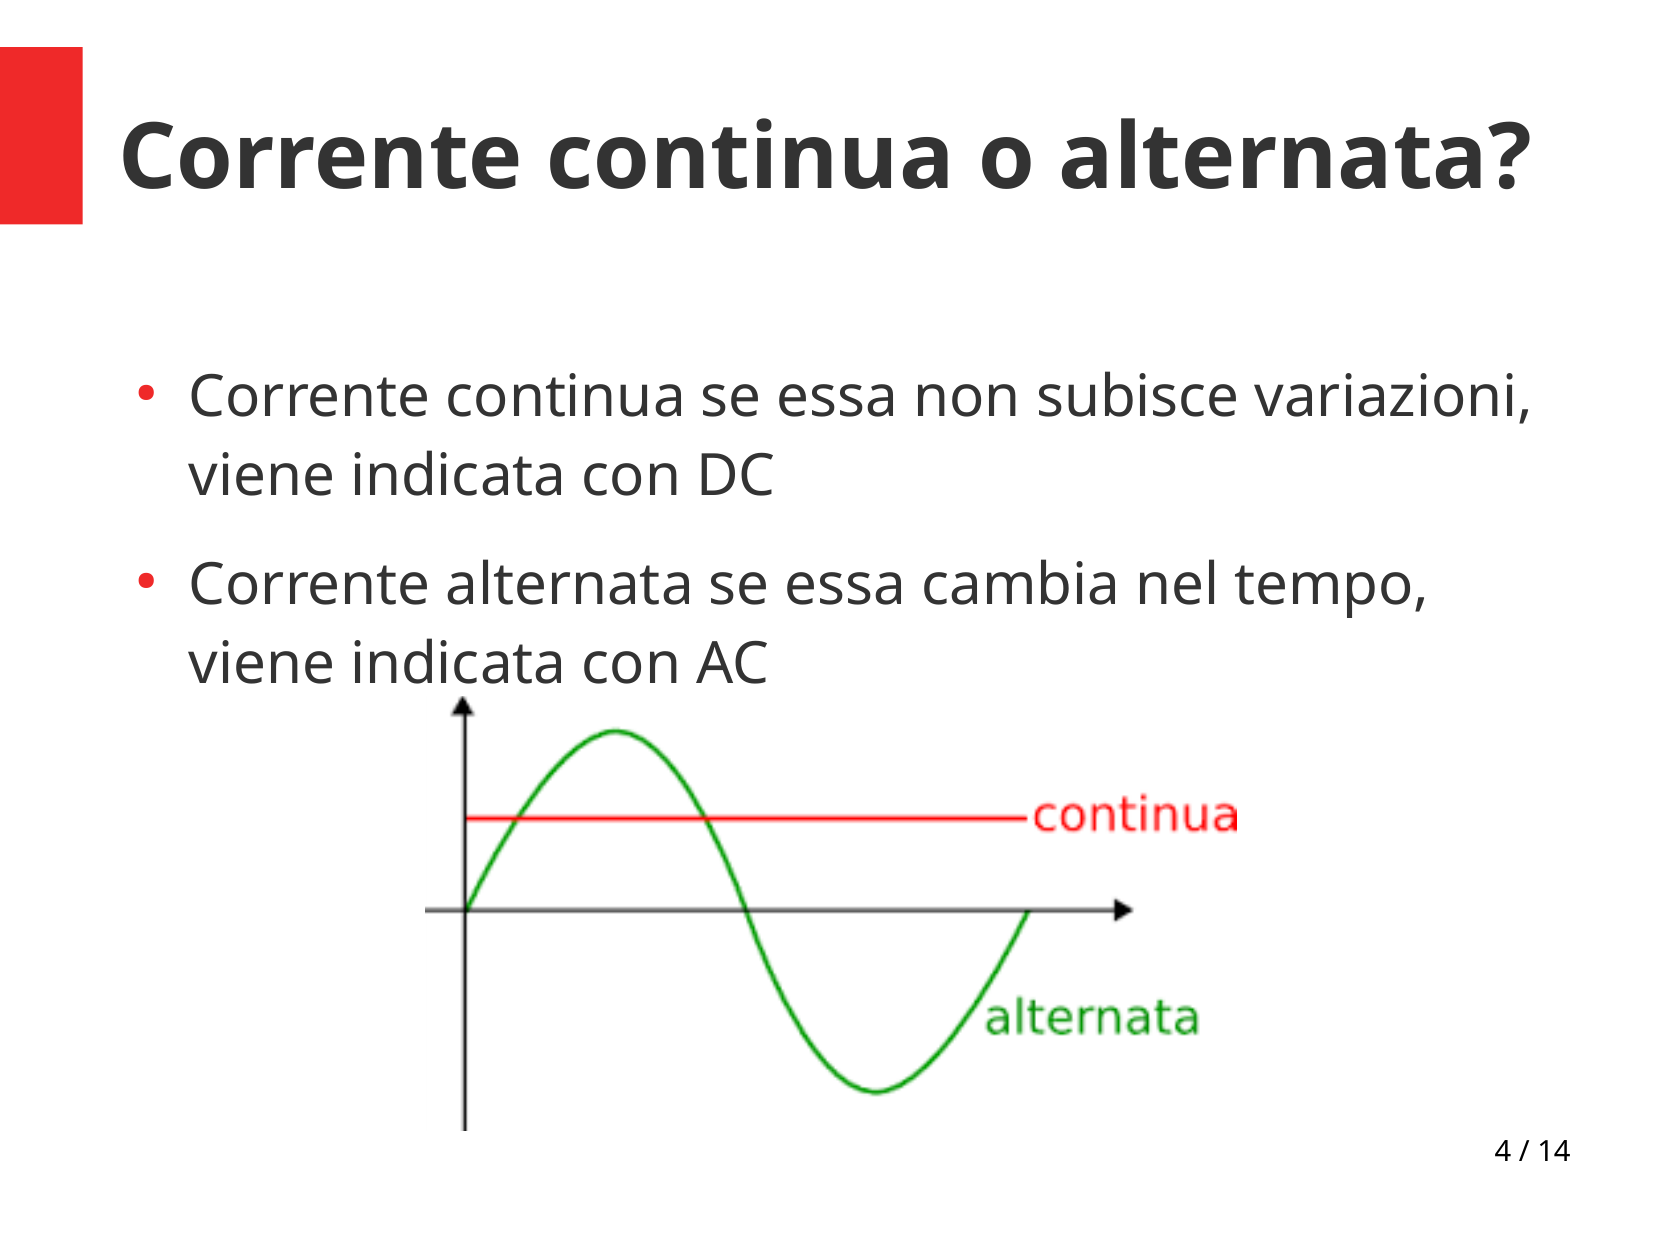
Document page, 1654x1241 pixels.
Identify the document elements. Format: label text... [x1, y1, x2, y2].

title Corrente continua o alternata? [118, 45, 1571, 260]
list Corrente continua se essa non subisce variazioni, viene indicata con DC Corrente alternata se essa cambia nel tempo, viene indicata con AC [118, 354, 1536, 709]
picture [425, 696, 1237, 1131]
